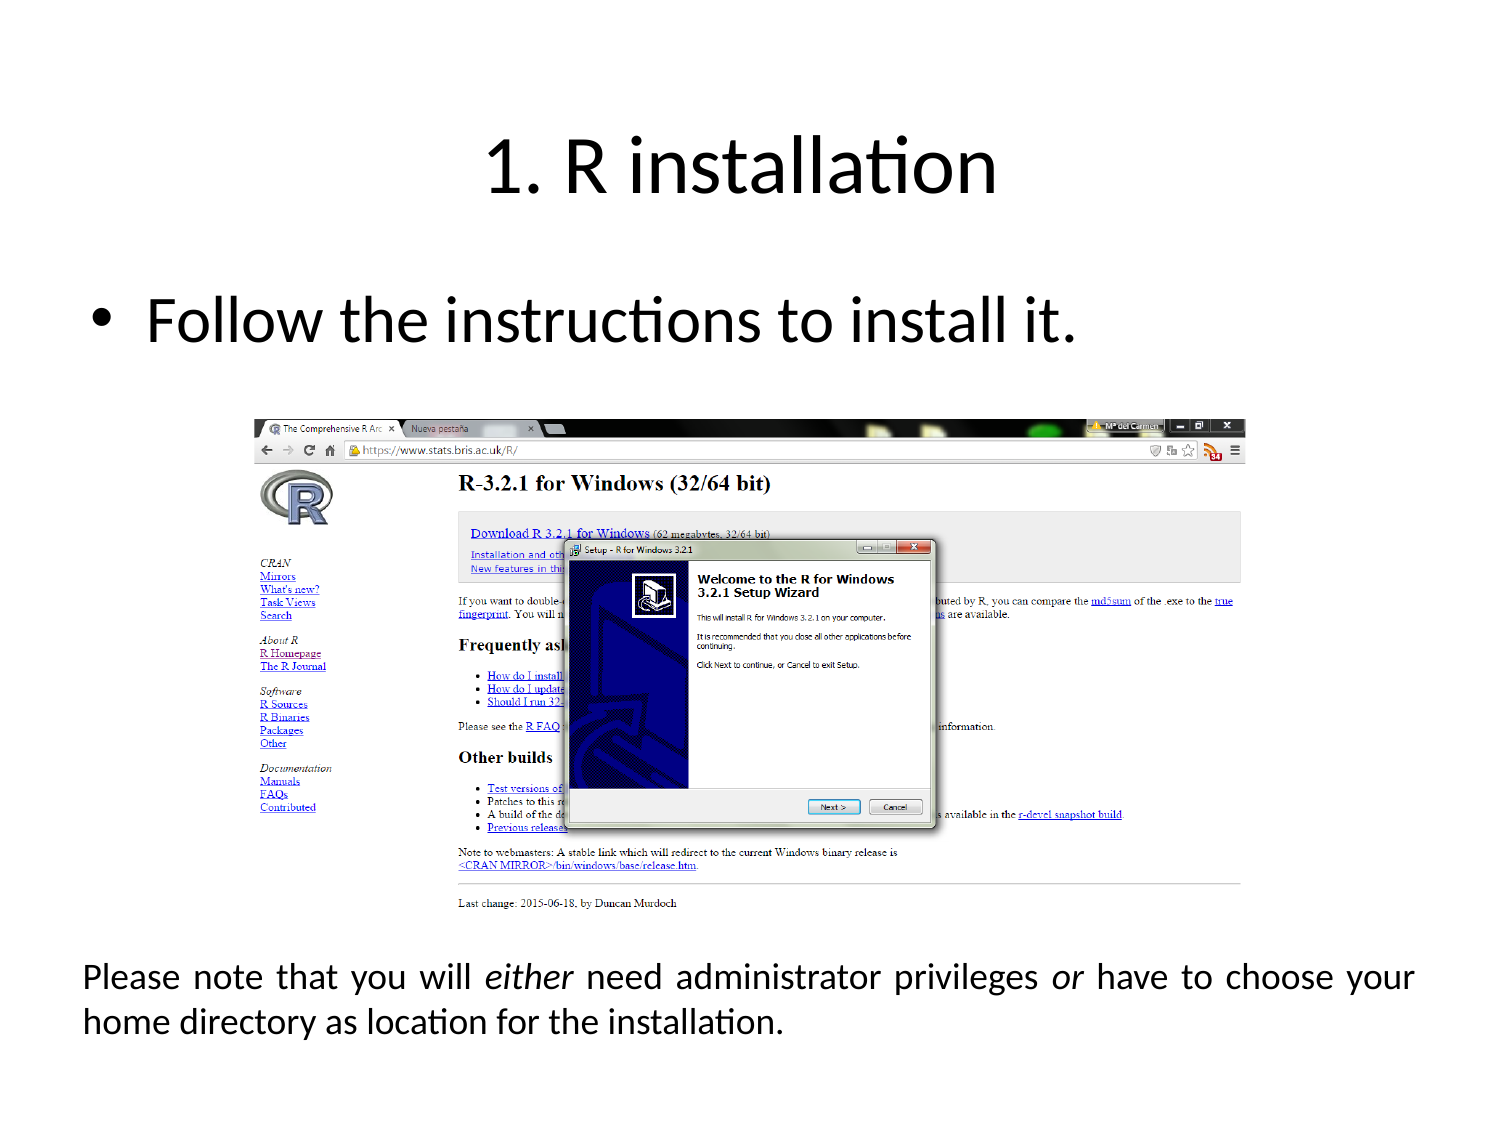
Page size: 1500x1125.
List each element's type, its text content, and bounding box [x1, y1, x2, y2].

picture [254, 419, 1246, 947]
text_box 1. R installation [74, 66, 1425, 254]
text_box Please note that you will either need administrator privileges or have to choose your home directory as location for the installation. [82, 952, 1416, 1117]
list Follow the instructions to install it. [75, 268, 1425, 420]
